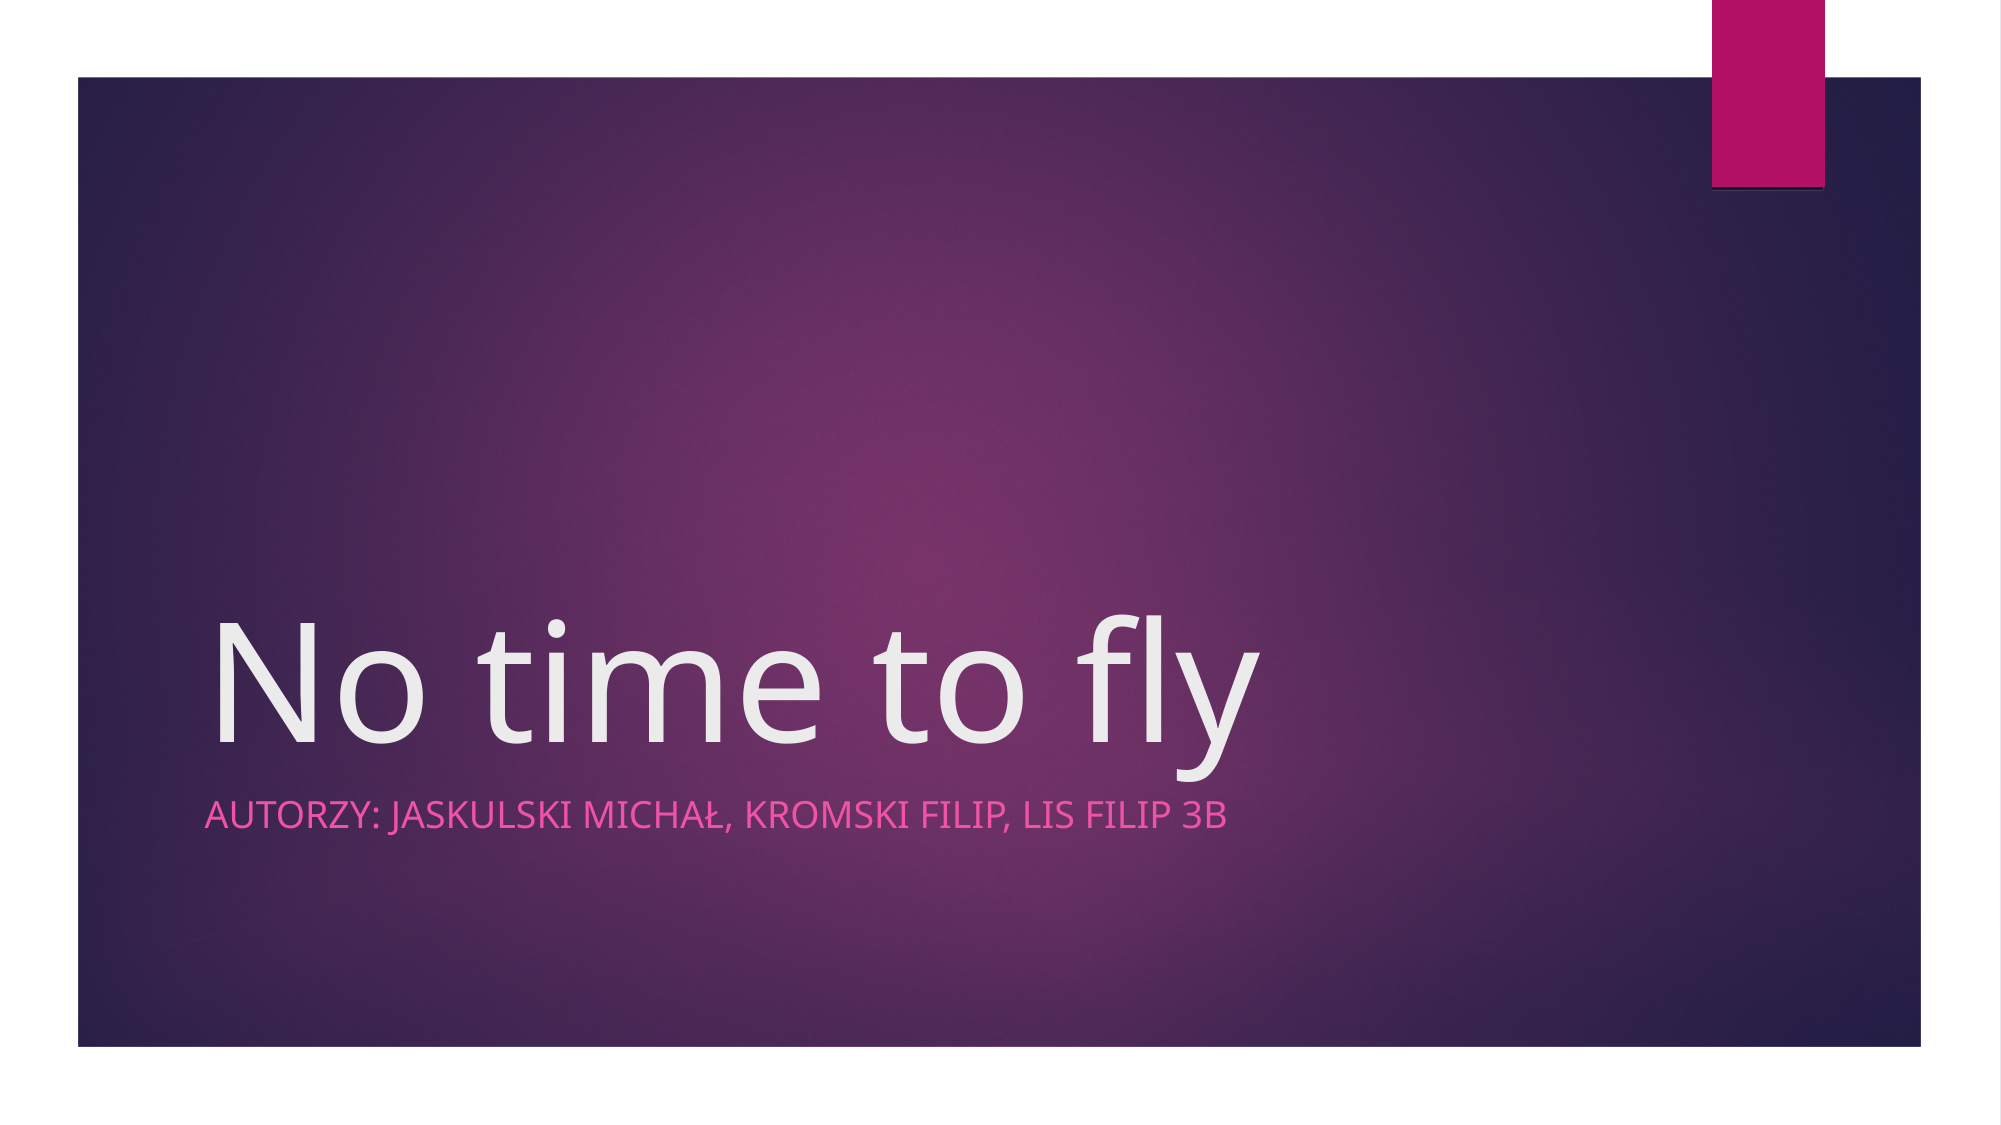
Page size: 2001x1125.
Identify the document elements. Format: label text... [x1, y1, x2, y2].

subtitle Autorzy: Jaskulski Michał, Kromski Filip, Lis Filip 3B [189, 783, 1638, 926]
title No time to fly [189, 344, 1638, 783]
